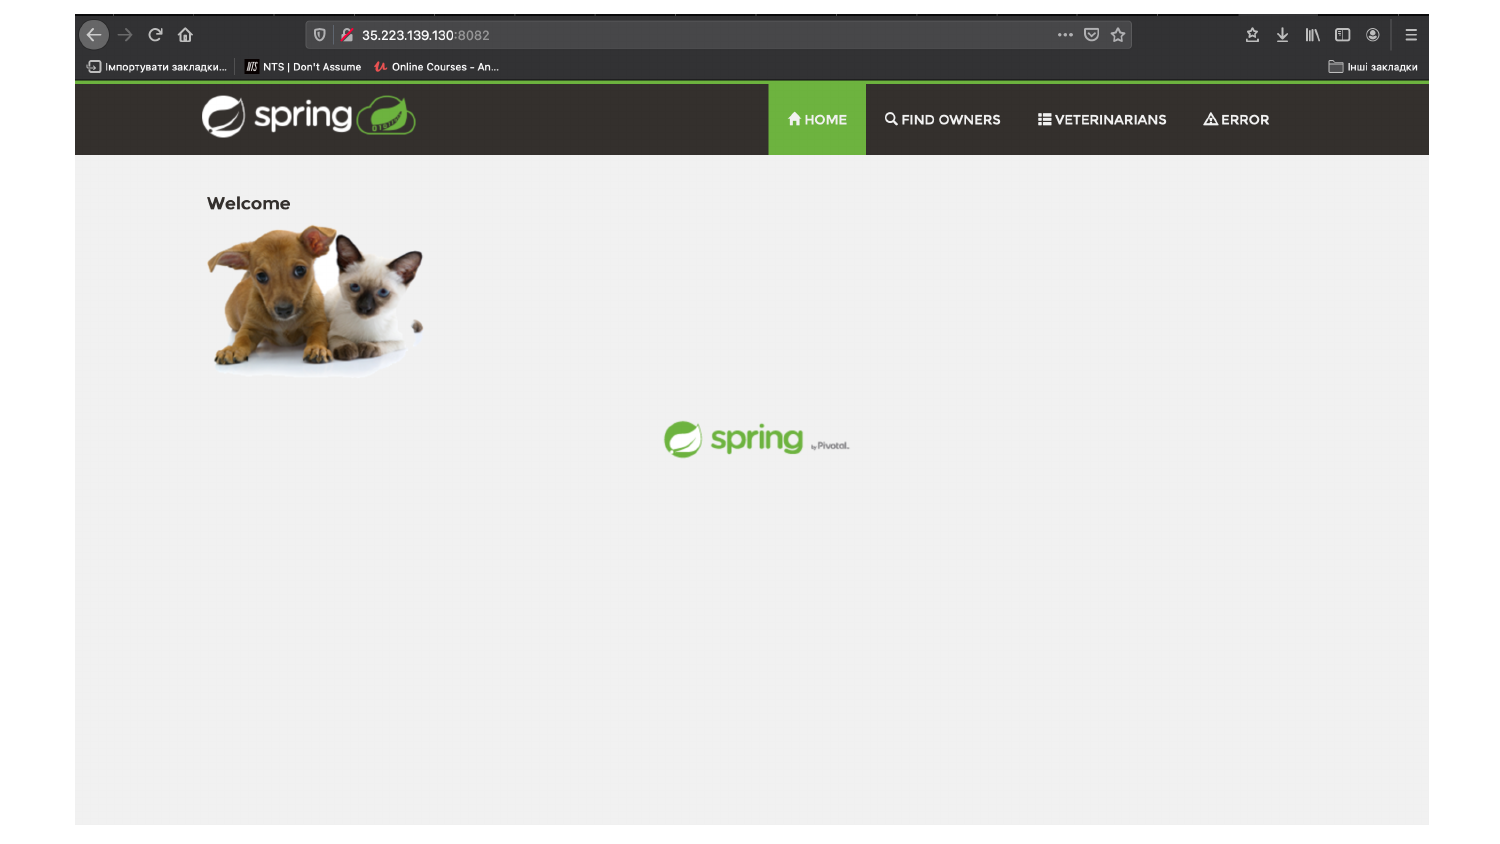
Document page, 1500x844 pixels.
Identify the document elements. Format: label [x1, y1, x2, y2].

picture [75, 14, 1429, 826]
